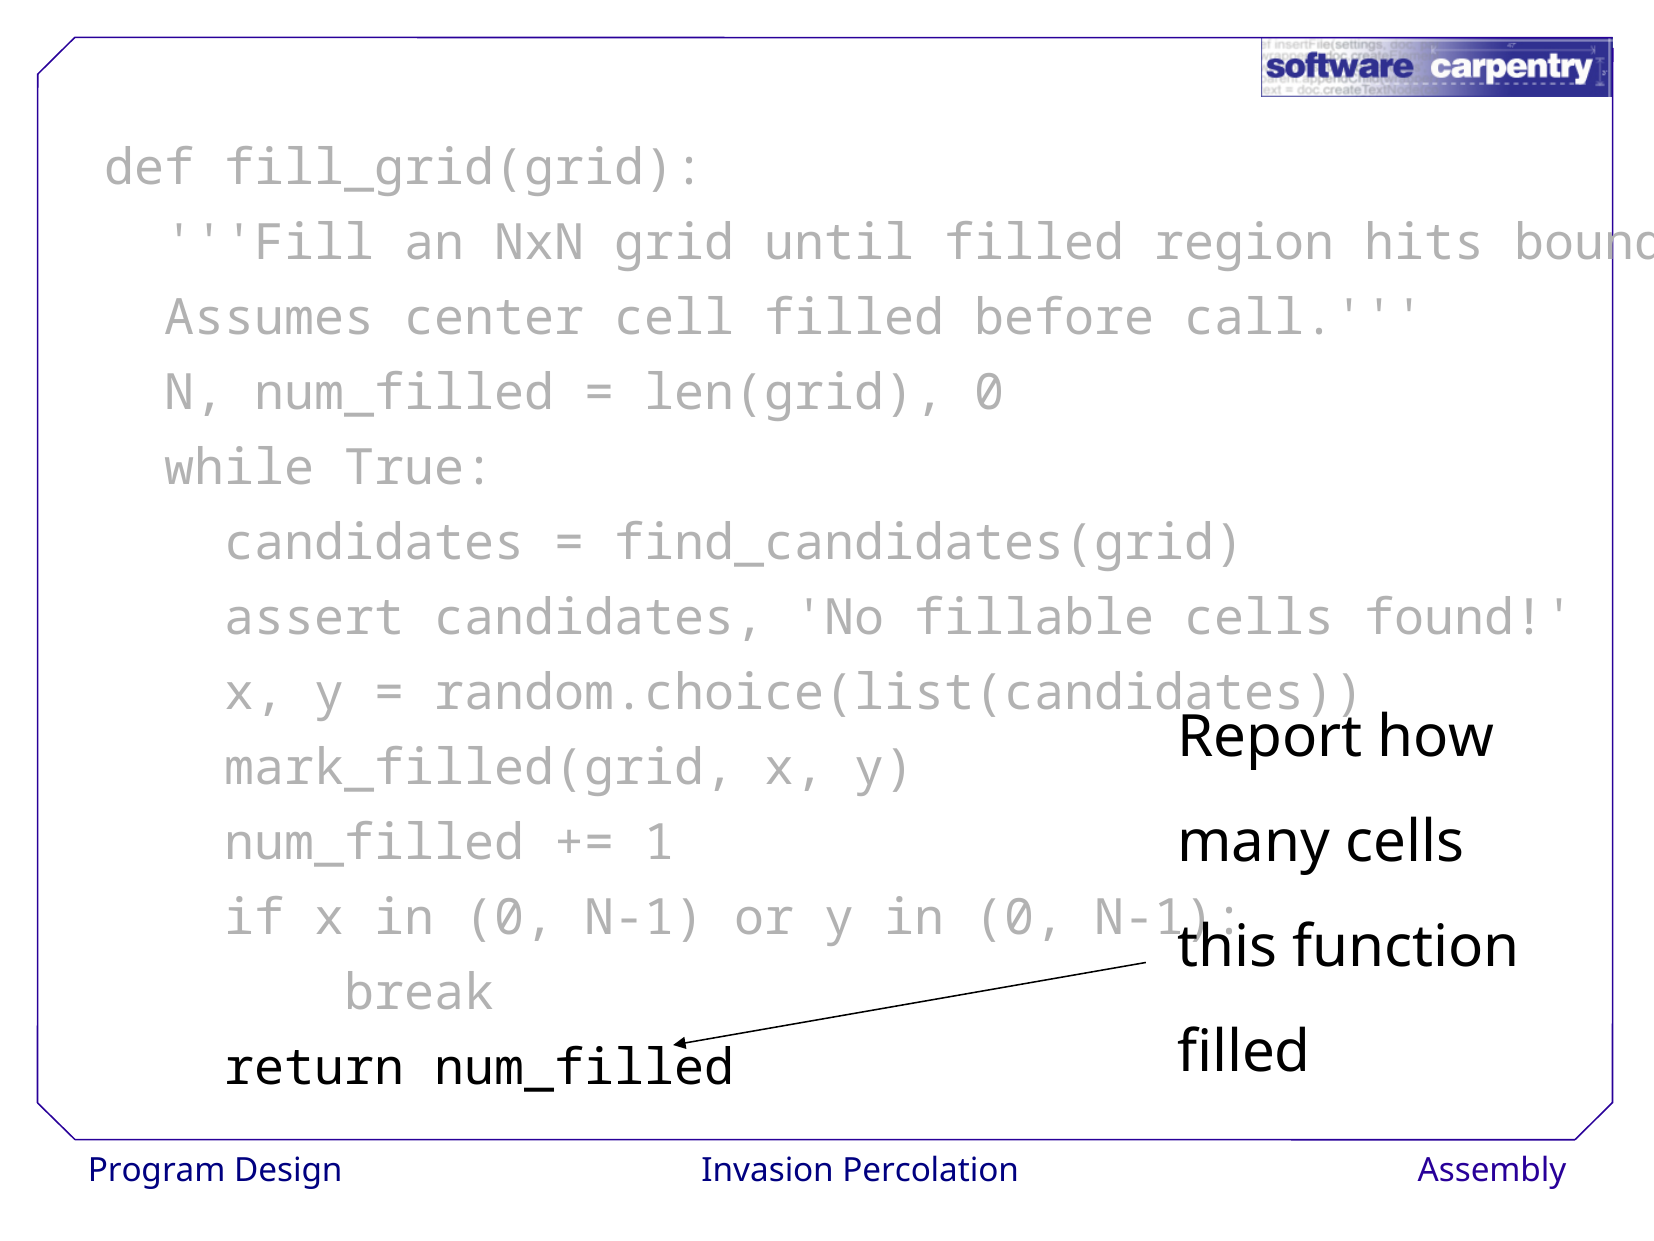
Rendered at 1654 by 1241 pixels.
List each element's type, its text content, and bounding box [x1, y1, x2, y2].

text_box Report how many cells this function filled [1162, 655, 1535, 1091]
picture [1261, 39, 1613, 97]
text_box def fill_grid(grid): '''Fill an NxN grid until filled region hits boundary. Assumes center cell filled before call.''' N, num_filled = len(grid), 0 while True: candidates = find_candidates(grid) assert candidates, 'No fillable cells found!' x, y = random.choice(list(candidates)) mark_filled(grid, x, y) num_filled += 1 if x in (0, N-1) or y in (0, N-1): break return num_filled [89, 112, 1508, 1055]
